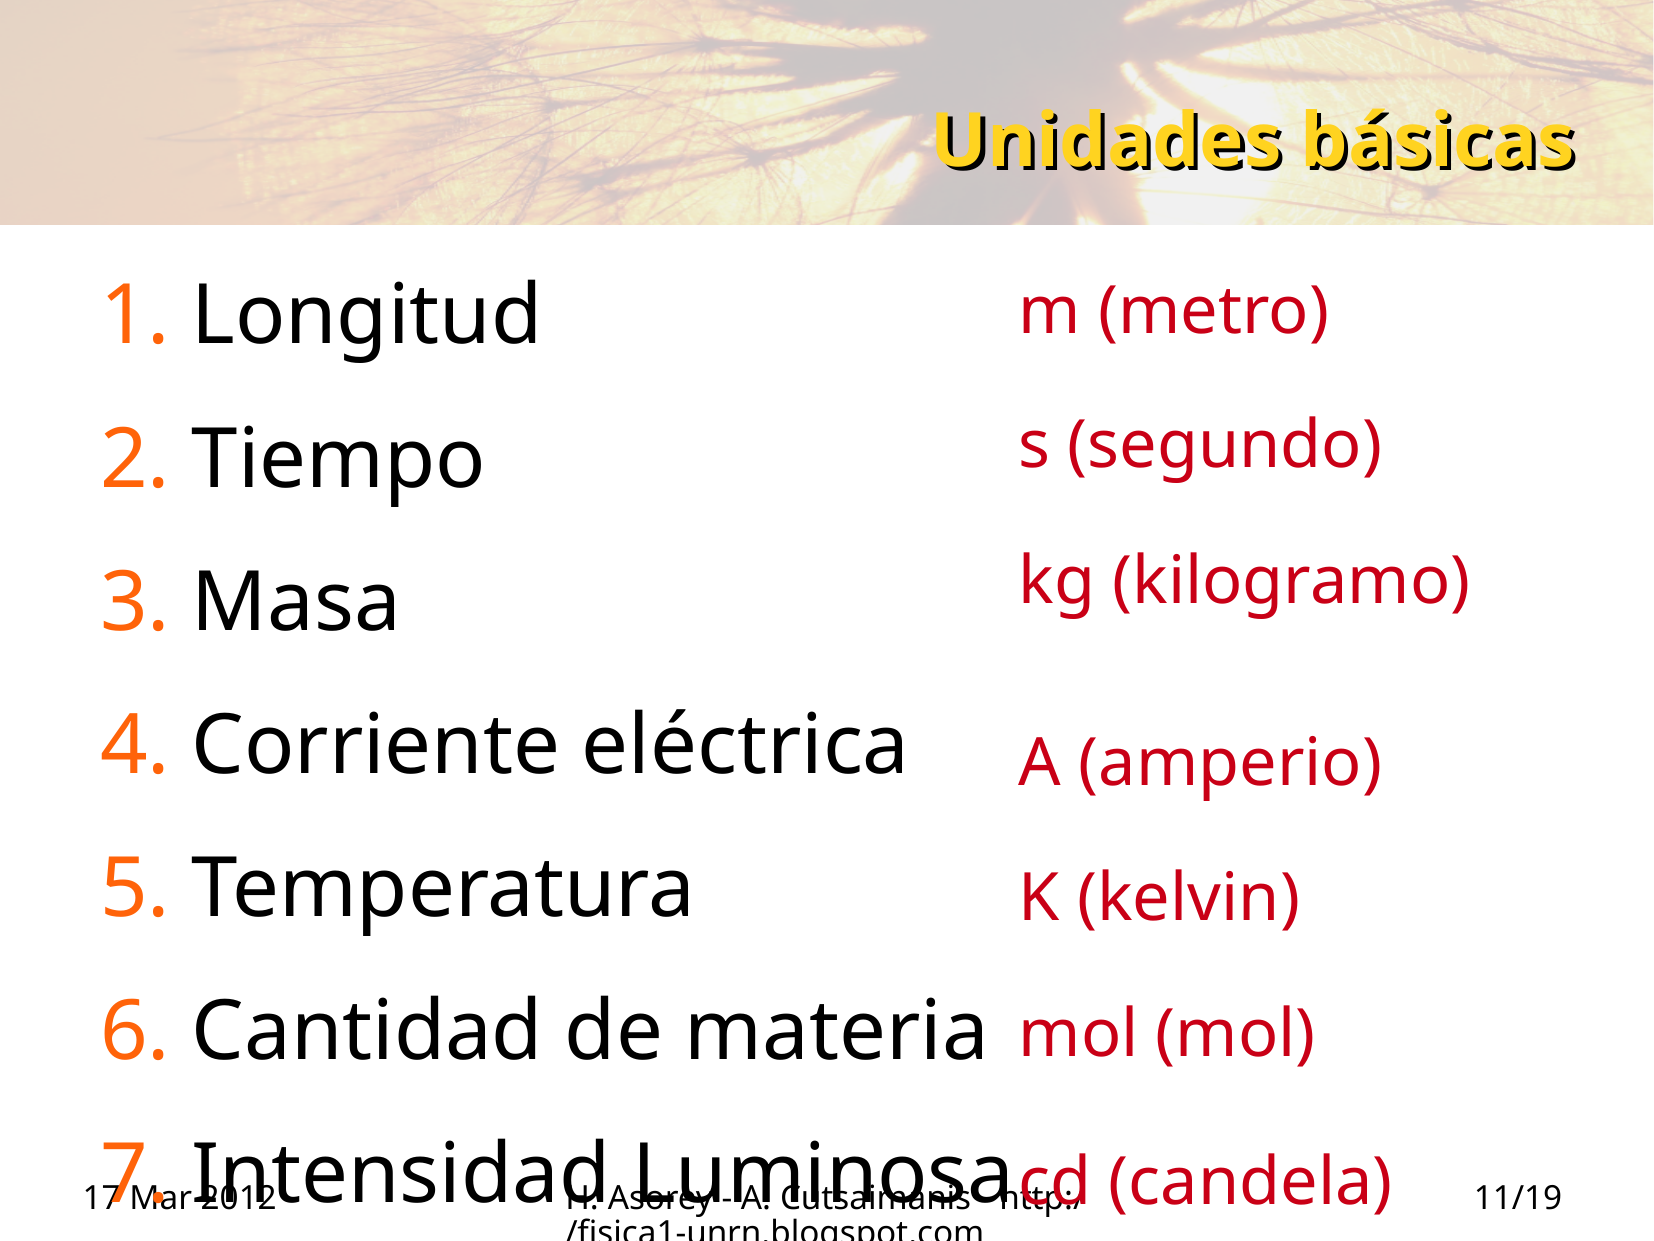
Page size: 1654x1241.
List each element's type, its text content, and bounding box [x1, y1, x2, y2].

title Unidades básicas [86, 49, 1576, 226]
picture [0, 0, 1654, 225]
list Longitud Tiempo Masa Corriente eléctrica Temperatura Cantidad de materia Intensidad Luminosa [82, 255, 930, 1141]
text_box m (metro) s (segundo) kg (kilogramo) A (amperio) K (kelvin) mol (mol) cd (candela) [930, 255, 1636, 1193]
